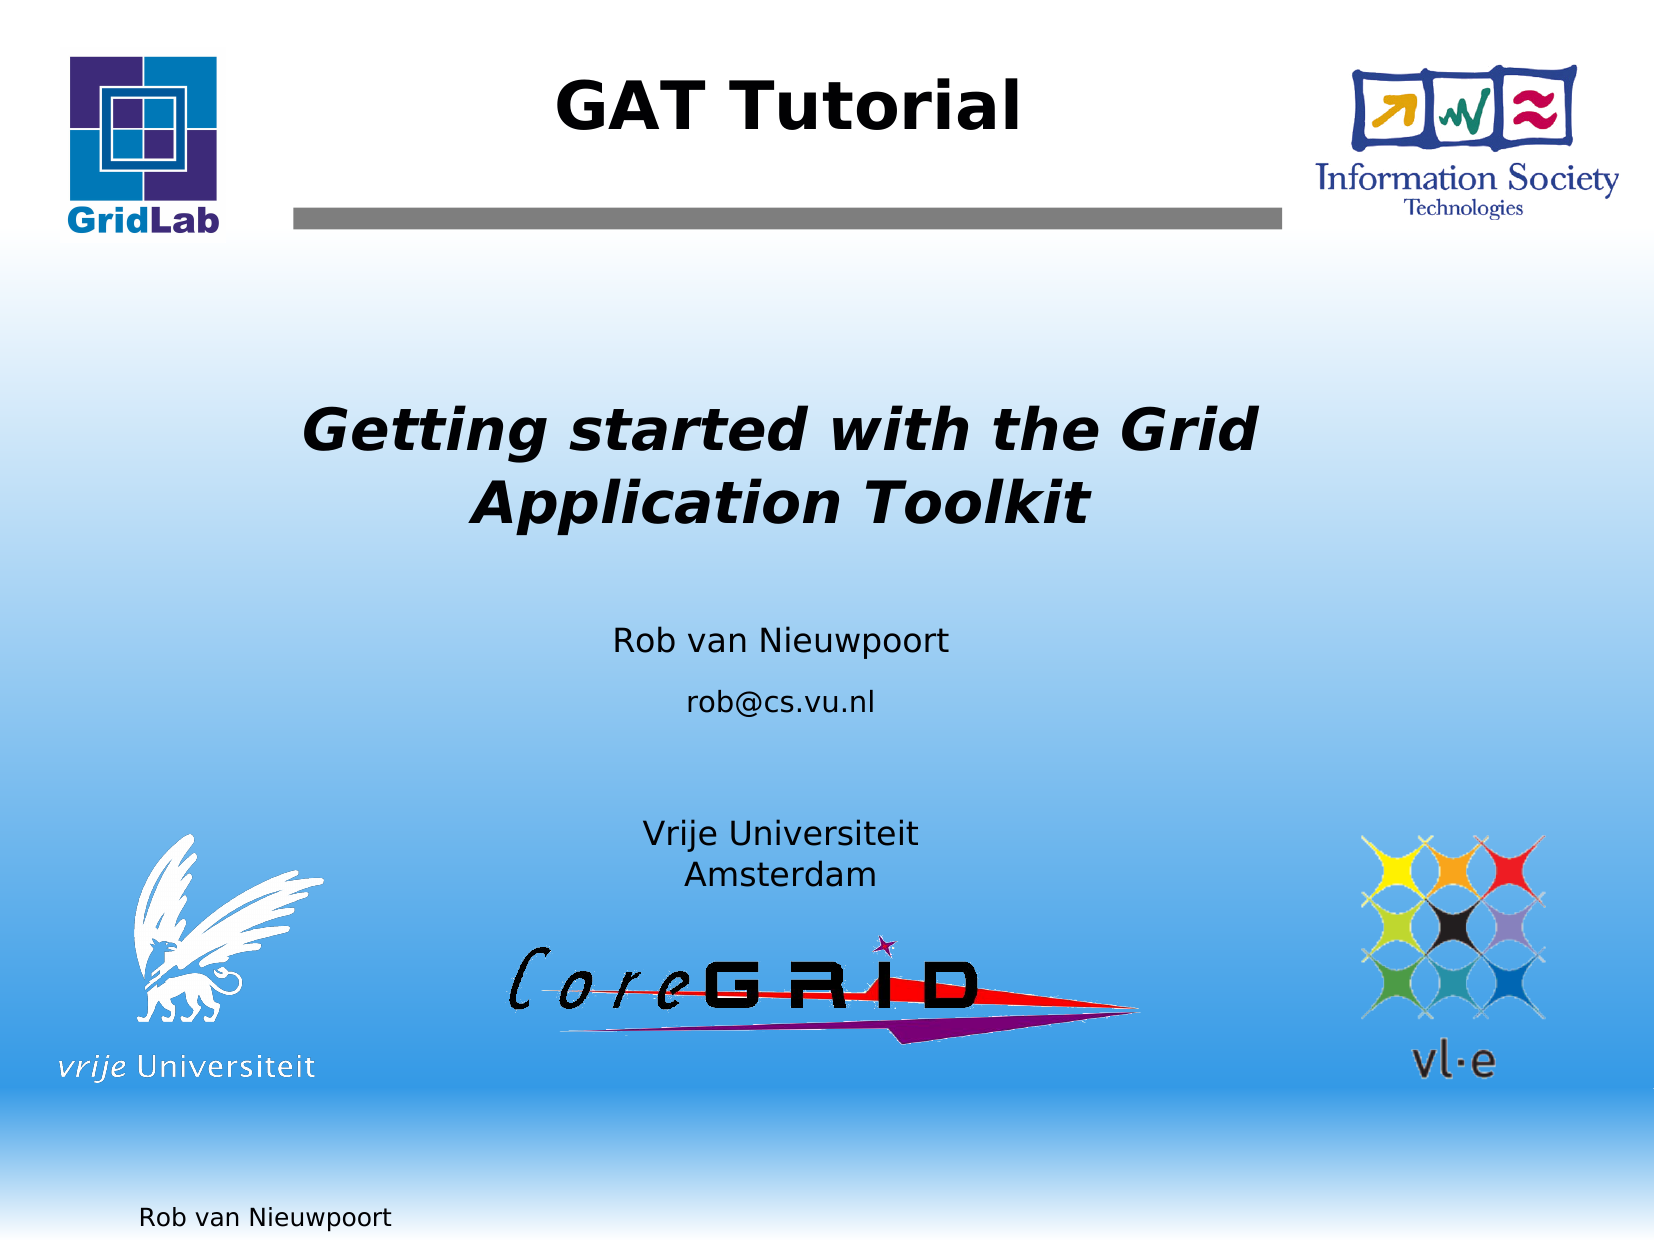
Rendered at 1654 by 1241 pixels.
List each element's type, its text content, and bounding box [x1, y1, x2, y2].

text_box Vrije Universiteit Amsterdam [553, 799, 1010, 902]
picture [59, 834, 324, 1083]
picture [1348, 829, 1563, 1086]
picture [1308, 47, 1626, 227]
text_box rob@cs.vu.nl [527, 671, 1035, 728]
picture [494, 930, 1152, 1057]
text_box Getting started with the Grid Application Toolkit [253, 378, 1309, 545]
picture [60, 47, 226, 243]
title GAT Tutorial [554, 0, 1138, 208]
text_box Rob van Nieuwpoort [592, 606, 970, 668]
